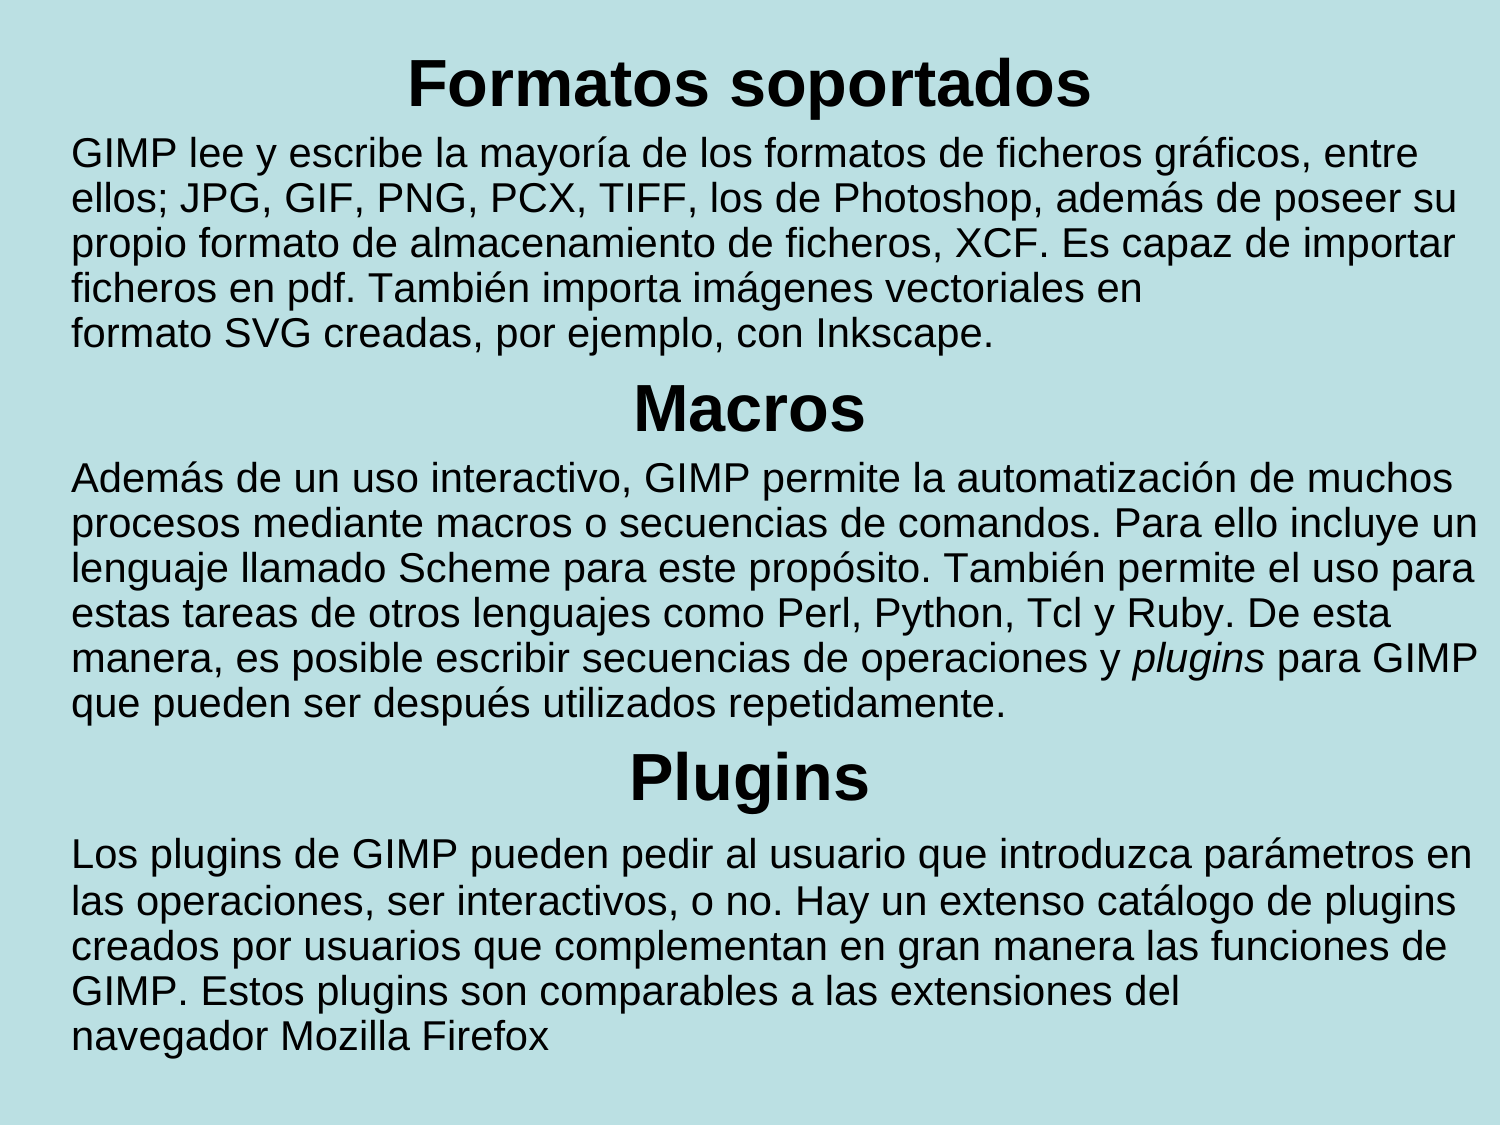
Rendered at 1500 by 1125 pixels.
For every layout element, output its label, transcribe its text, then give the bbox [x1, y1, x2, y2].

list Formatos soportados GIMP lee y escribe la mayoría de los formatos de ficheros gráficos, entre ellos; JPG, GIF, PNG, PCX, TIFF, los de Photoshop, además de poseer su propio formato de almacenamiento de ficheros, XCF. Es capaz de importar ficheros en pdf. También importa imágenes vectoriales en formato SVG creadas, por ejemplo, con Inkscape. Macros Además de un uso interactivo, GIMP permite la automatización de muchos procesos mediante macros o secuencias de comandos. Para ello incluye un lenguaje llamado Scheme para este propósito. También permite el uso para estas tareas de otros lenguajes como Perl, Python, Tcl y Ruby. De esta manera, es posible escribir secuencias de operaciones y plugins para GIMP que pueden ser después utilizados repetidamente. Plugins Los plugins de GIMP pueden pedir al usuario que introduzca parámetros en las operaciones, ser interactivos, o no. Hay un extenso catálogo de plugins creados por usuarios que complementan en gran manera las funciones de GIMP. Estos plugins son comparables a las extensiones del navegador Mozilla Firefox [0, 0, 1500, 1125]
